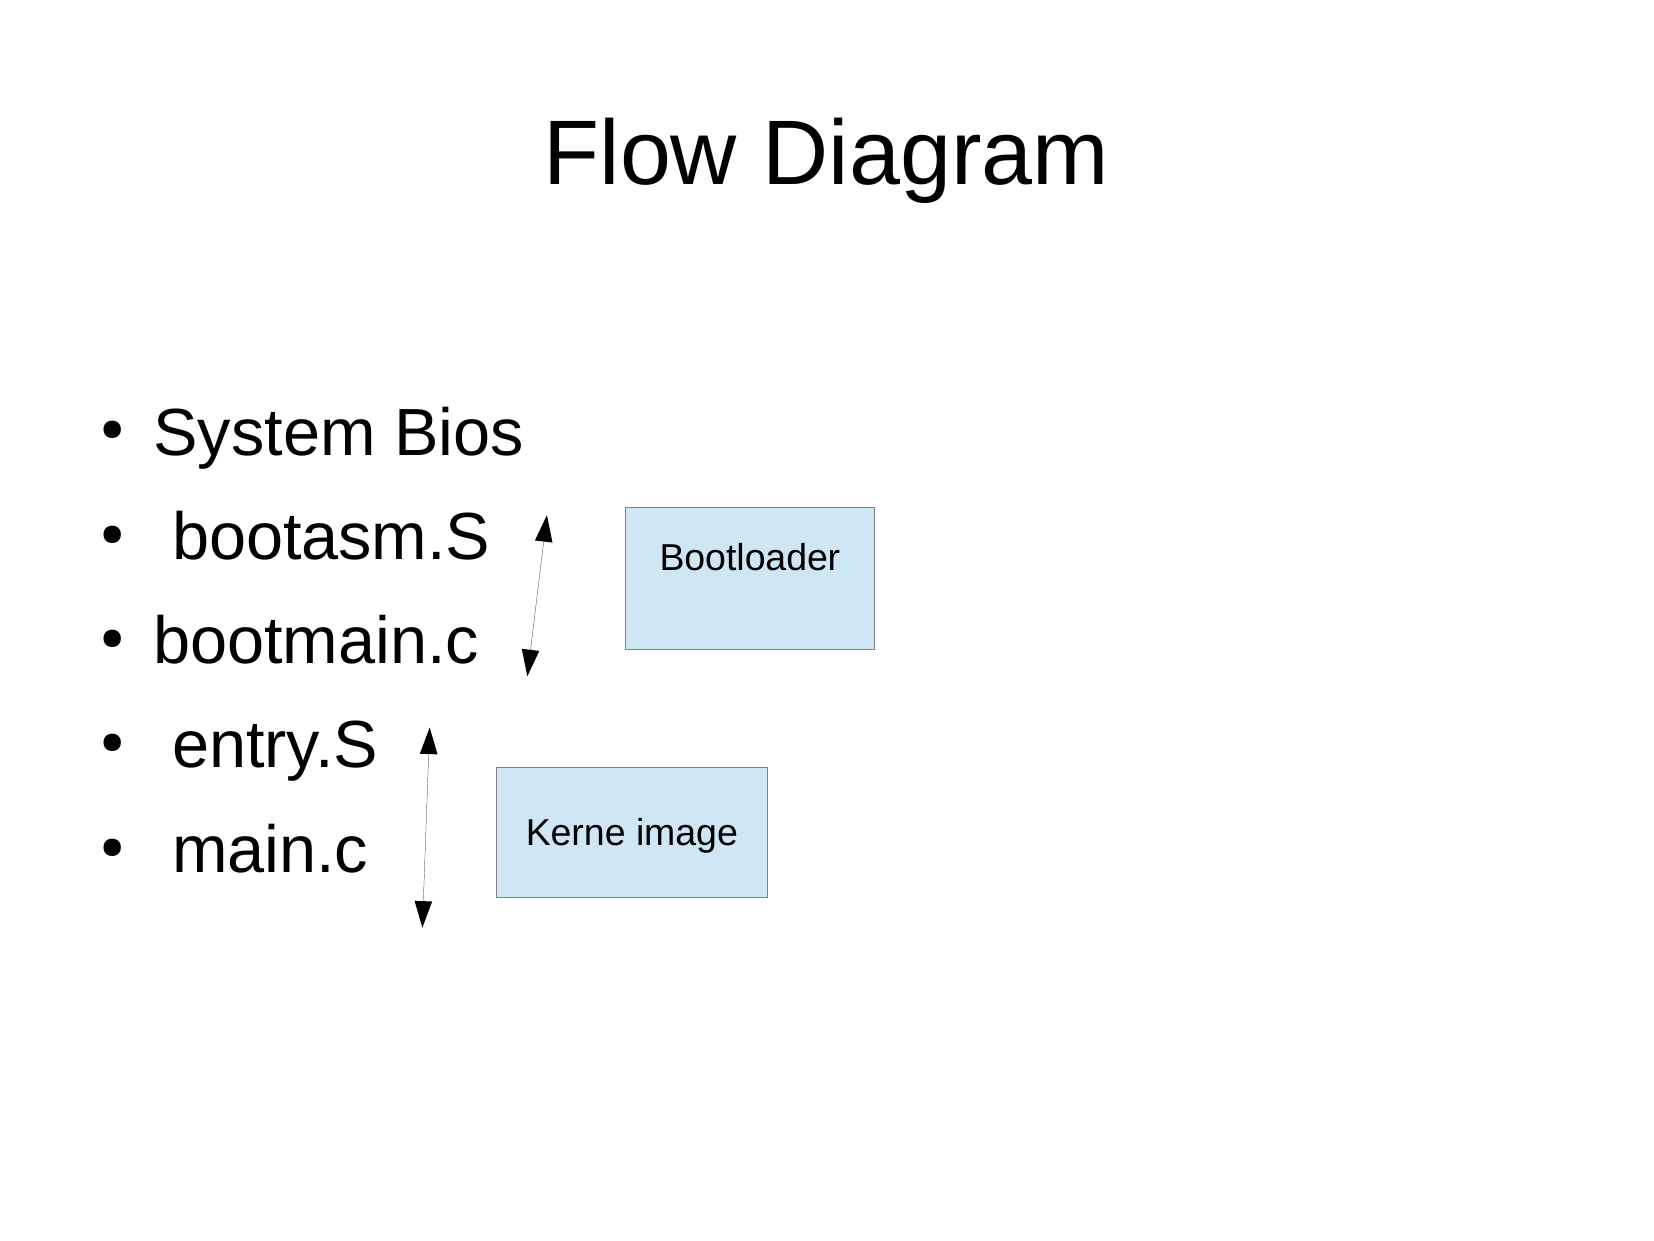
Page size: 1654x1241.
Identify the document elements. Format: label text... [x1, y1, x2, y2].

list System Bios bootasm.S bootmain.c entry.S main.c [82, 290, 1538, 1010]
text_box Bootloader [625, 507, 875, 650]
title Flow Diagram [82, 49, 1571, 257]
text_box Kerne image [496, 767, 768, 898]
